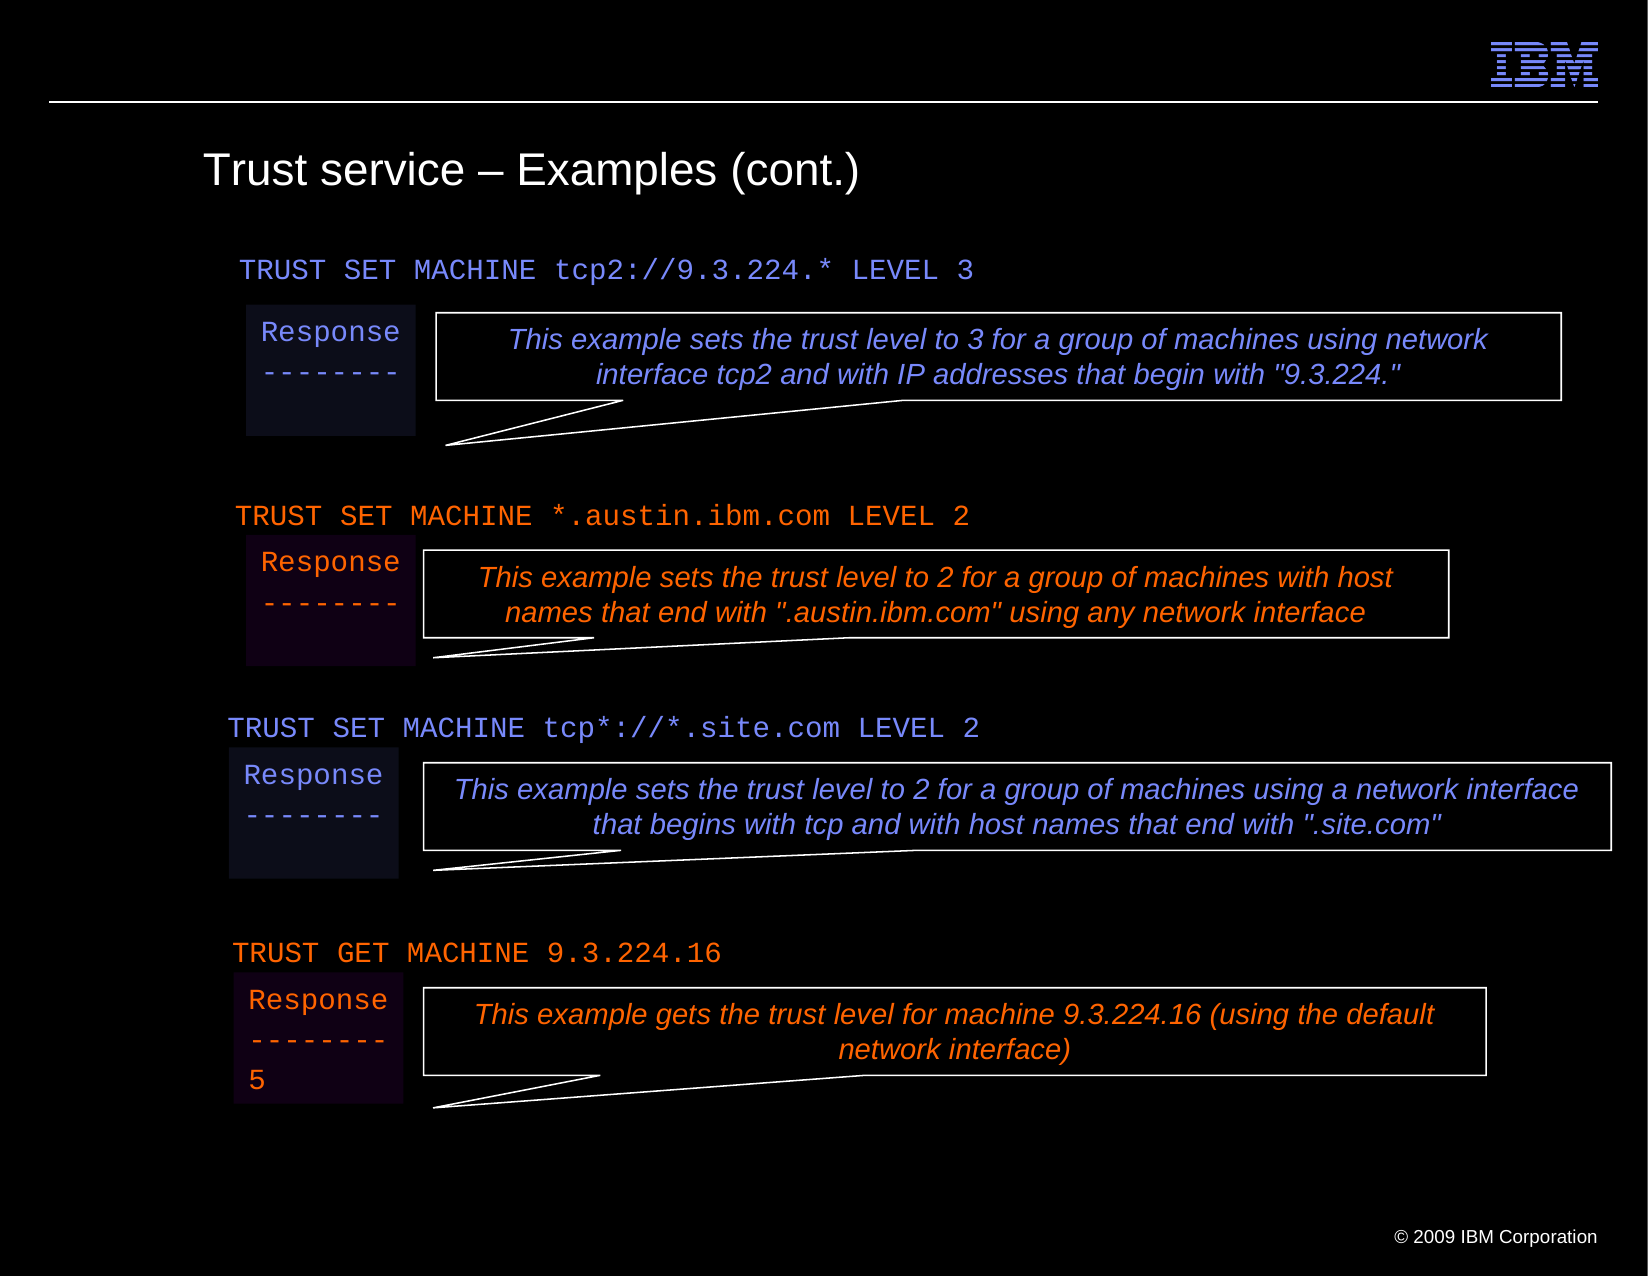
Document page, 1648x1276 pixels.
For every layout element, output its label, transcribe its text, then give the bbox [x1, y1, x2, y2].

text_box This example gets the trust level for machine 9.3.224.16 (using the default network interface) [423, 987, 1487, 1108]
text_box This example sets the trust level to 2 for a group of machines with host names that end with ".austin.ibm.com" using any network interface [423, 550, 1449, 658]
text_box Response -------- [246, 304, 416, 436]
text_box This example sets the trust level to 3 for a group of machines using network interface tcp2 and with IP addresses that begin with "9.3.224." [436, 312, 1562, 446]
text_box Response -------- [246, 539, 416, 667]
picture [1491, 42, 1598, 87]
text_box TRUST SET MACHINE tcp2://9.3.224.* LEVEL 3 [239, 250, 1648, 286]
text_box Response -------- 5 [233, 977, 404, 1104]
text_box This example sets the trust level to 2 for a group of machines using a network interface that begins with tcp and with host names that end with ".site.com" [423, 762, 1612, 871]
text_box Response -------- [228, 752, 399, 879]
text_box TRUST SET MACHINE tcp*://*.site.com LEVEL 2 [212, 700, 995, 752]
title Trust service – Examples (cont.) [186, 137, 1648, 231]
text_box TRUST SET MACHINE *.austin.ibm.com LEVEL 2 [220, 488, 986, 539]
text_box TRUST GET MACHINE 9.3.224.16 [217, 925, 738, 977]
